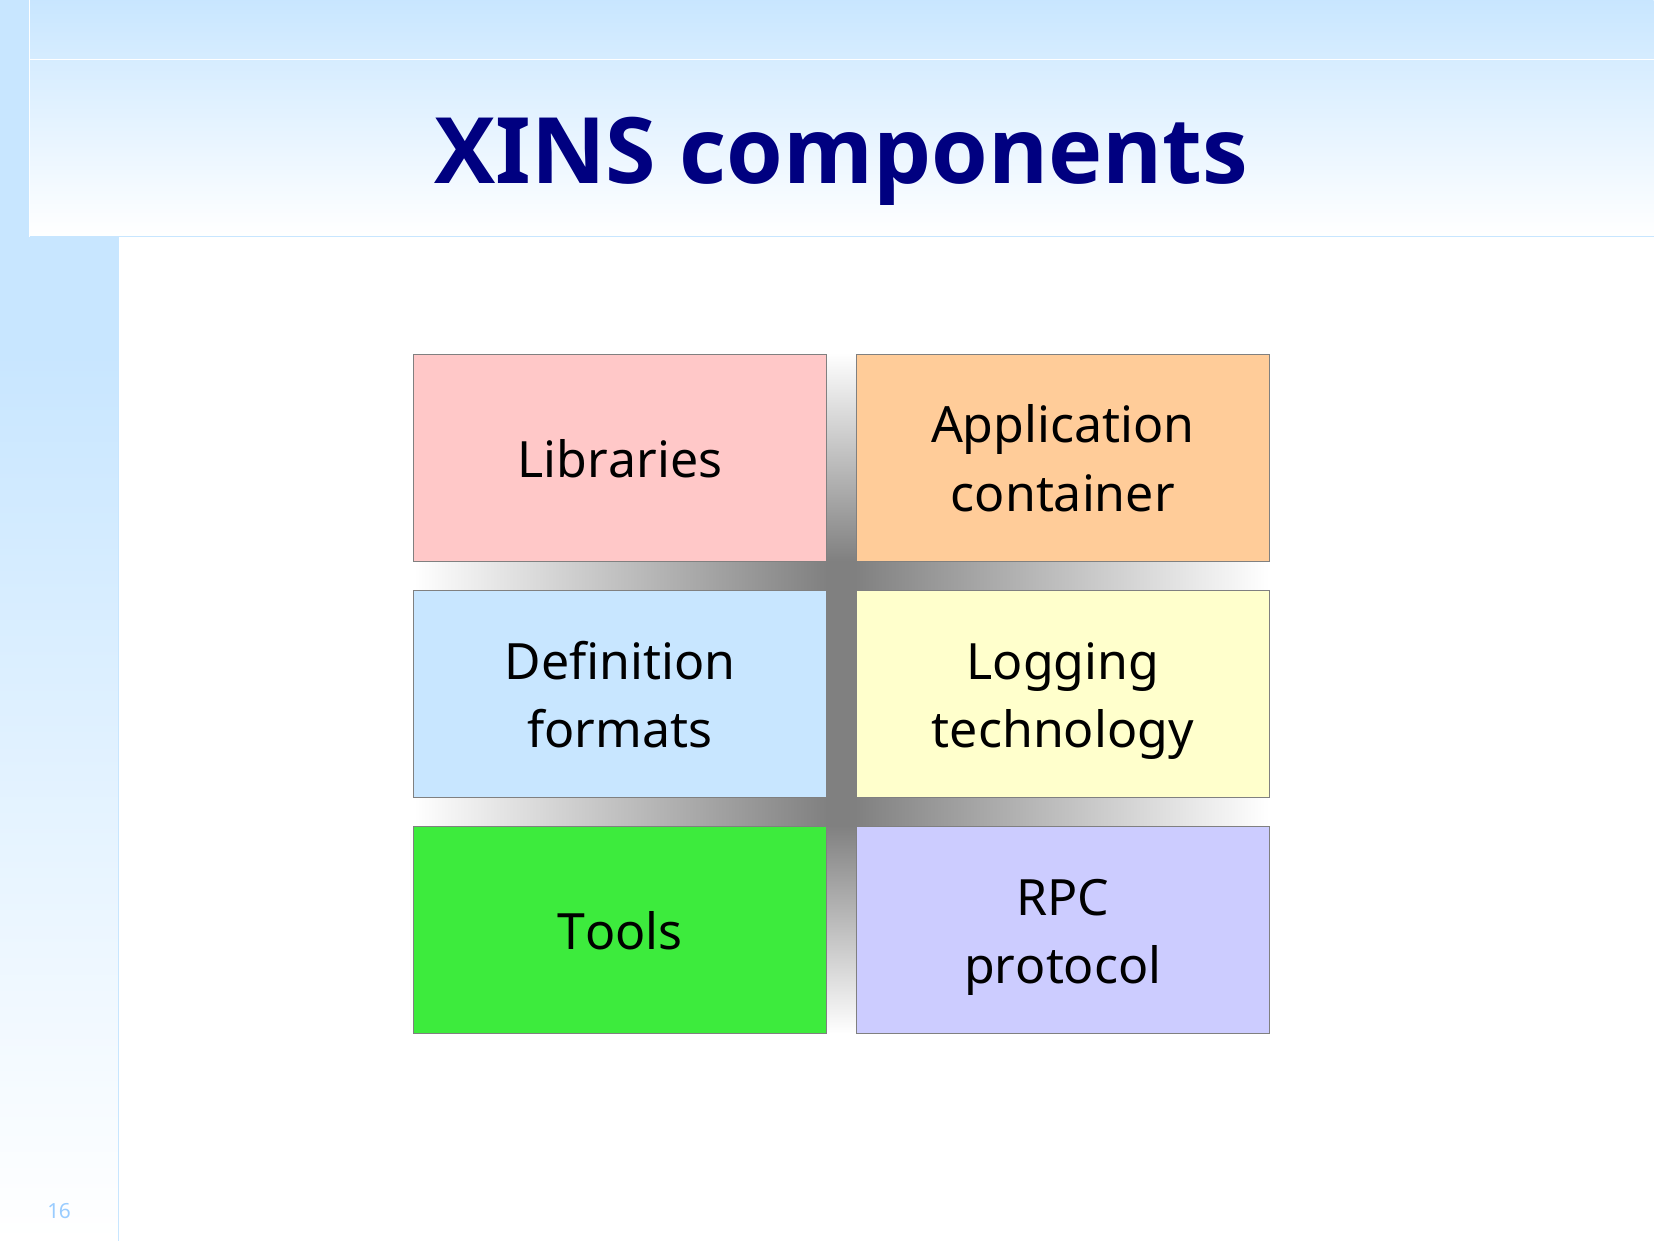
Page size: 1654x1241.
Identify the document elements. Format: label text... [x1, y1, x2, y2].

text_box Tools [413, 826, 827, 1034]
text_box [413, 354, 1270, 1034]
text_box Logging technology [857, 590, 1270, 798]
title XINS components [29, 59, 1654, 237]
text_box Definition formats [413, 590, 826, 798]
text_box RPC protocol [856, 826, 1270, 1034]
text_box Libraries [413, 354, 827, 562]
text_box Application container [856, 354, 1270, 562]
